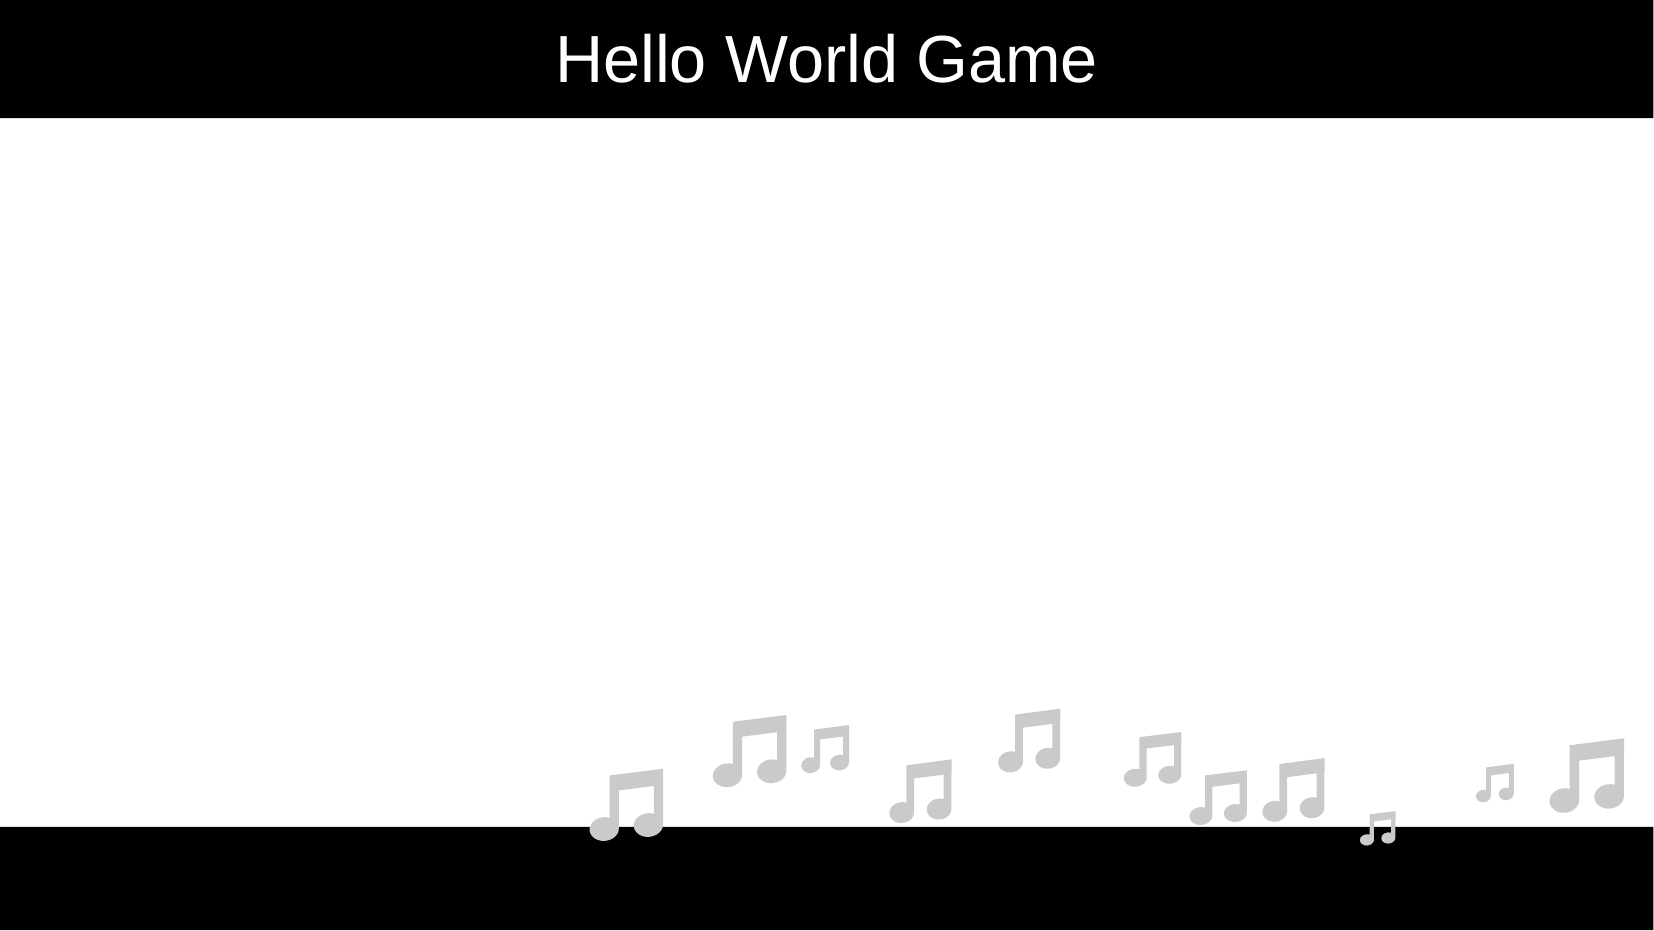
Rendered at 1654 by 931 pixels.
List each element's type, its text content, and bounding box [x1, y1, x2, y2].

title Hello World Game [59, 13, 1595, 105]
